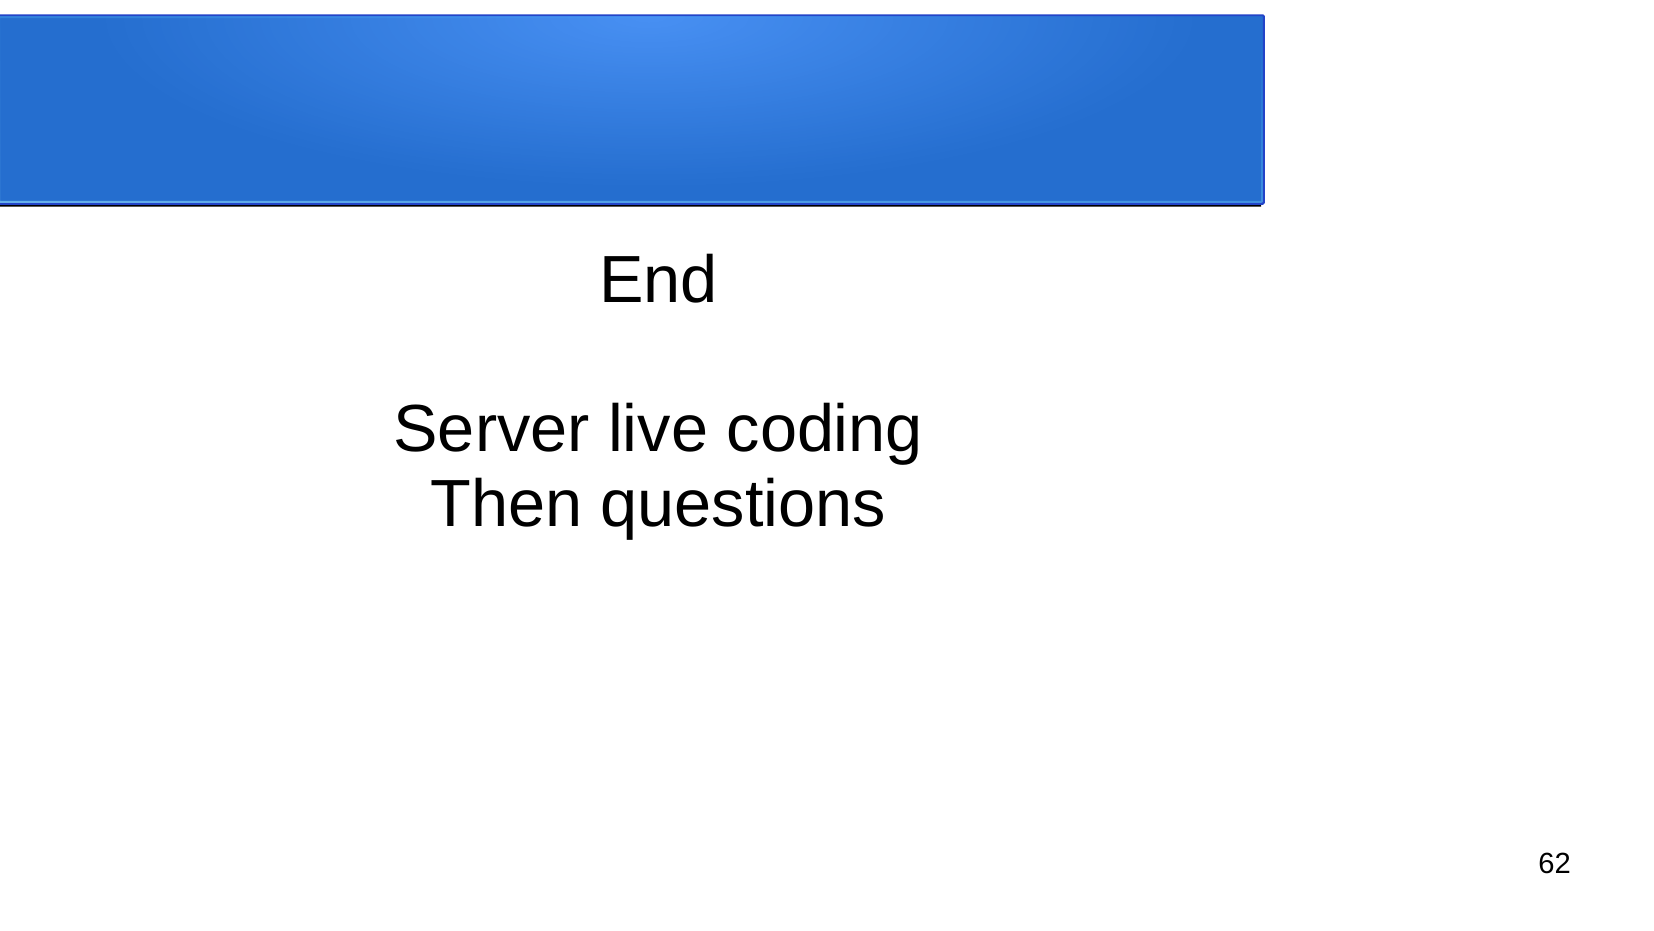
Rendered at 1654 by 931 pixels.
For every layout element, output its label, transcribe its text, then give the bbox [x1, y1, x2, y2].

subtitle End Server live coding Then questions [82, 35, 1235, 748]
